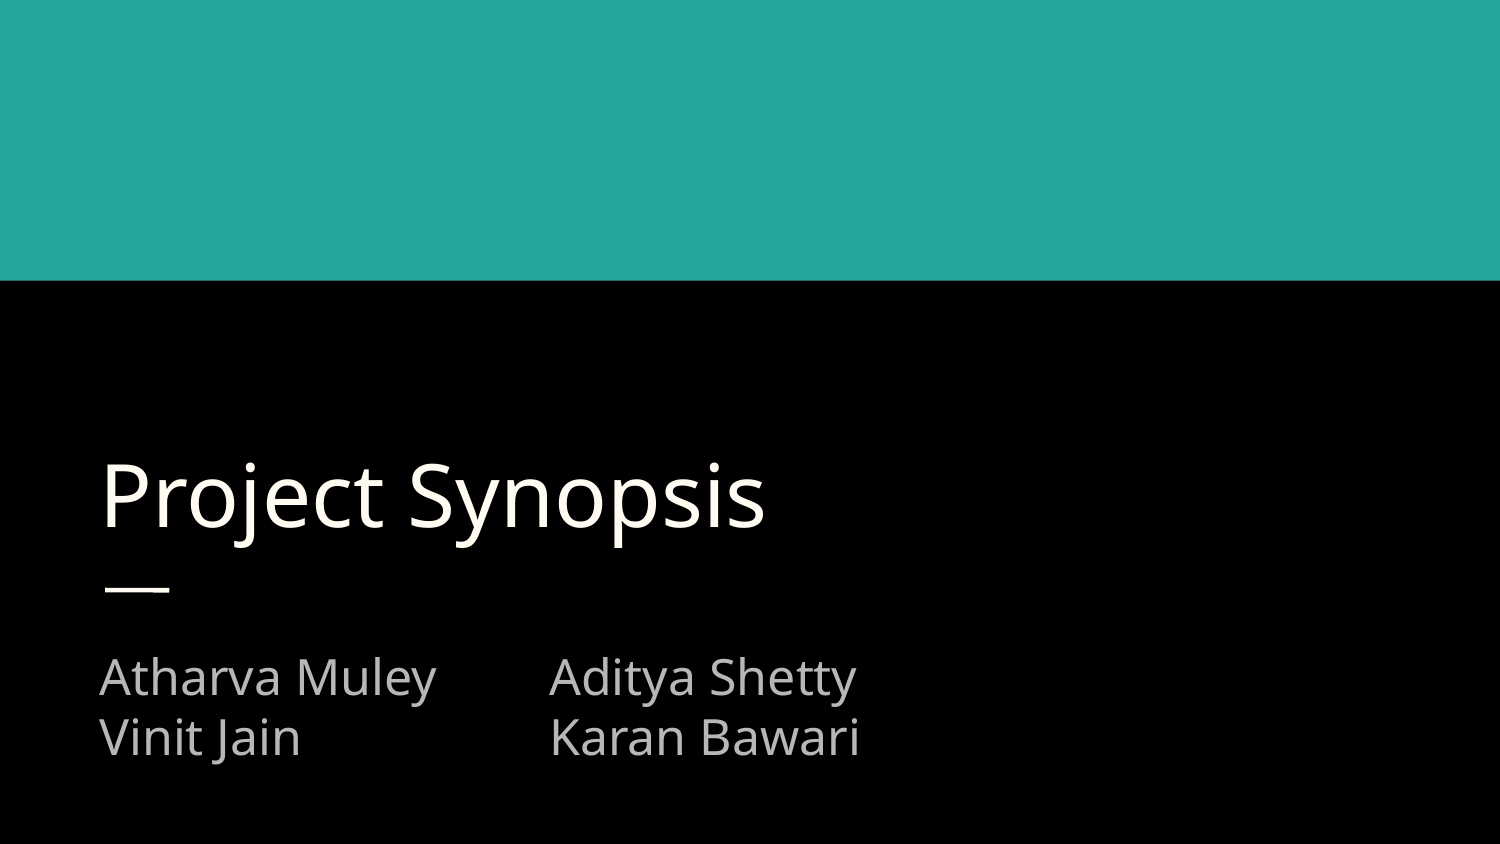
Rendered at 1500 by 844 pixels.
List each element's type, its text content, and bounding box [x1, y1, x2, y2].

title Project Synopsis [84, 310, 1416, 561]
subtitle Atharva Muley Aditya Shetty Vinit Jain Karan Bawari [84, 630, 1416, 760]
